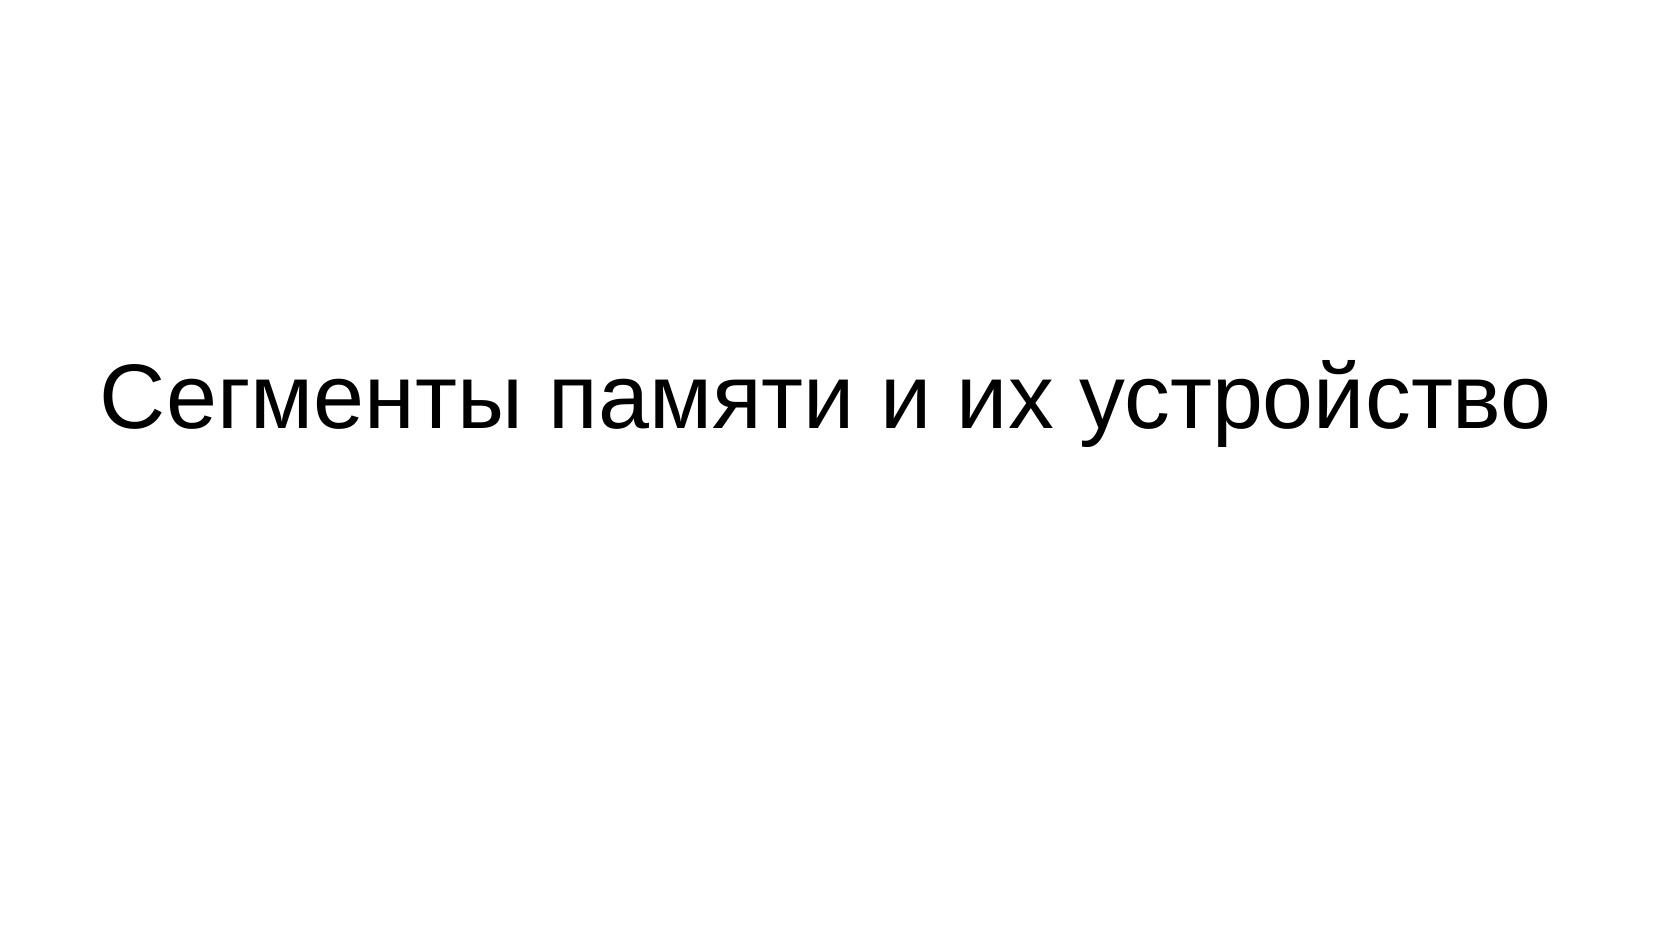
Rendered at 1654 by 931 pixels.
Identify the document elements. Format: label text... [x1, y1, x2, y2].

subtitle Сегменты памяти и их устройство [82, 37, 1571, 757]
